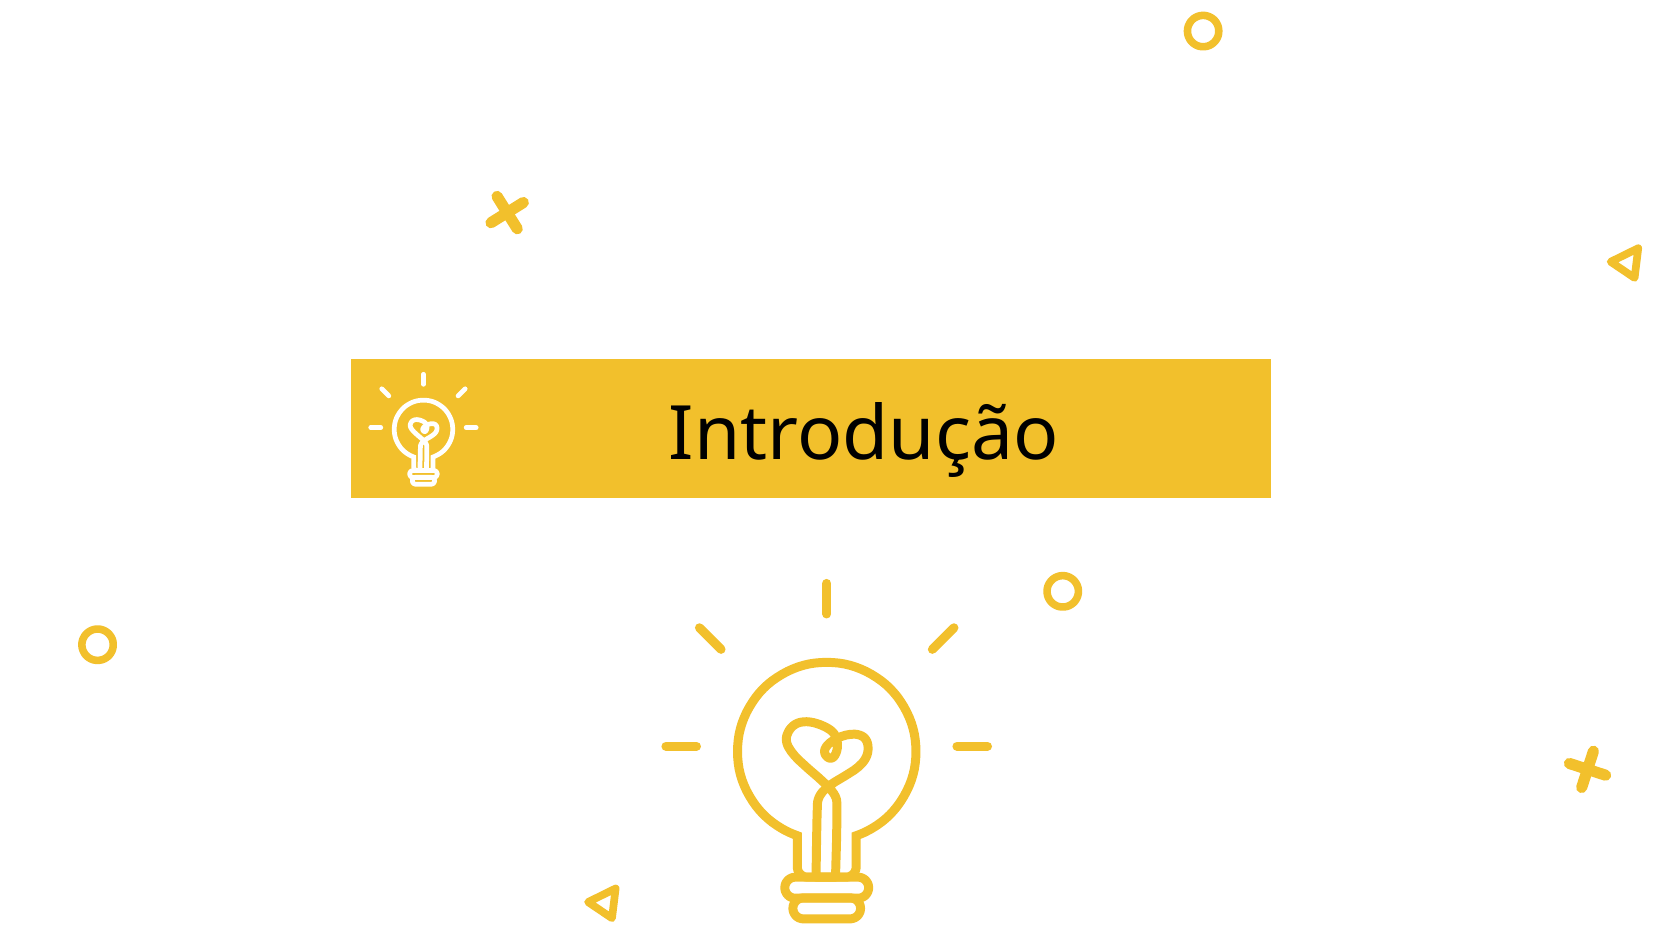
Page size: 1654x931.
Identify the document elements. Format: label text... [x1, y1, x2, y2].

text_box Introdução [487, 291, 1241, 570]
